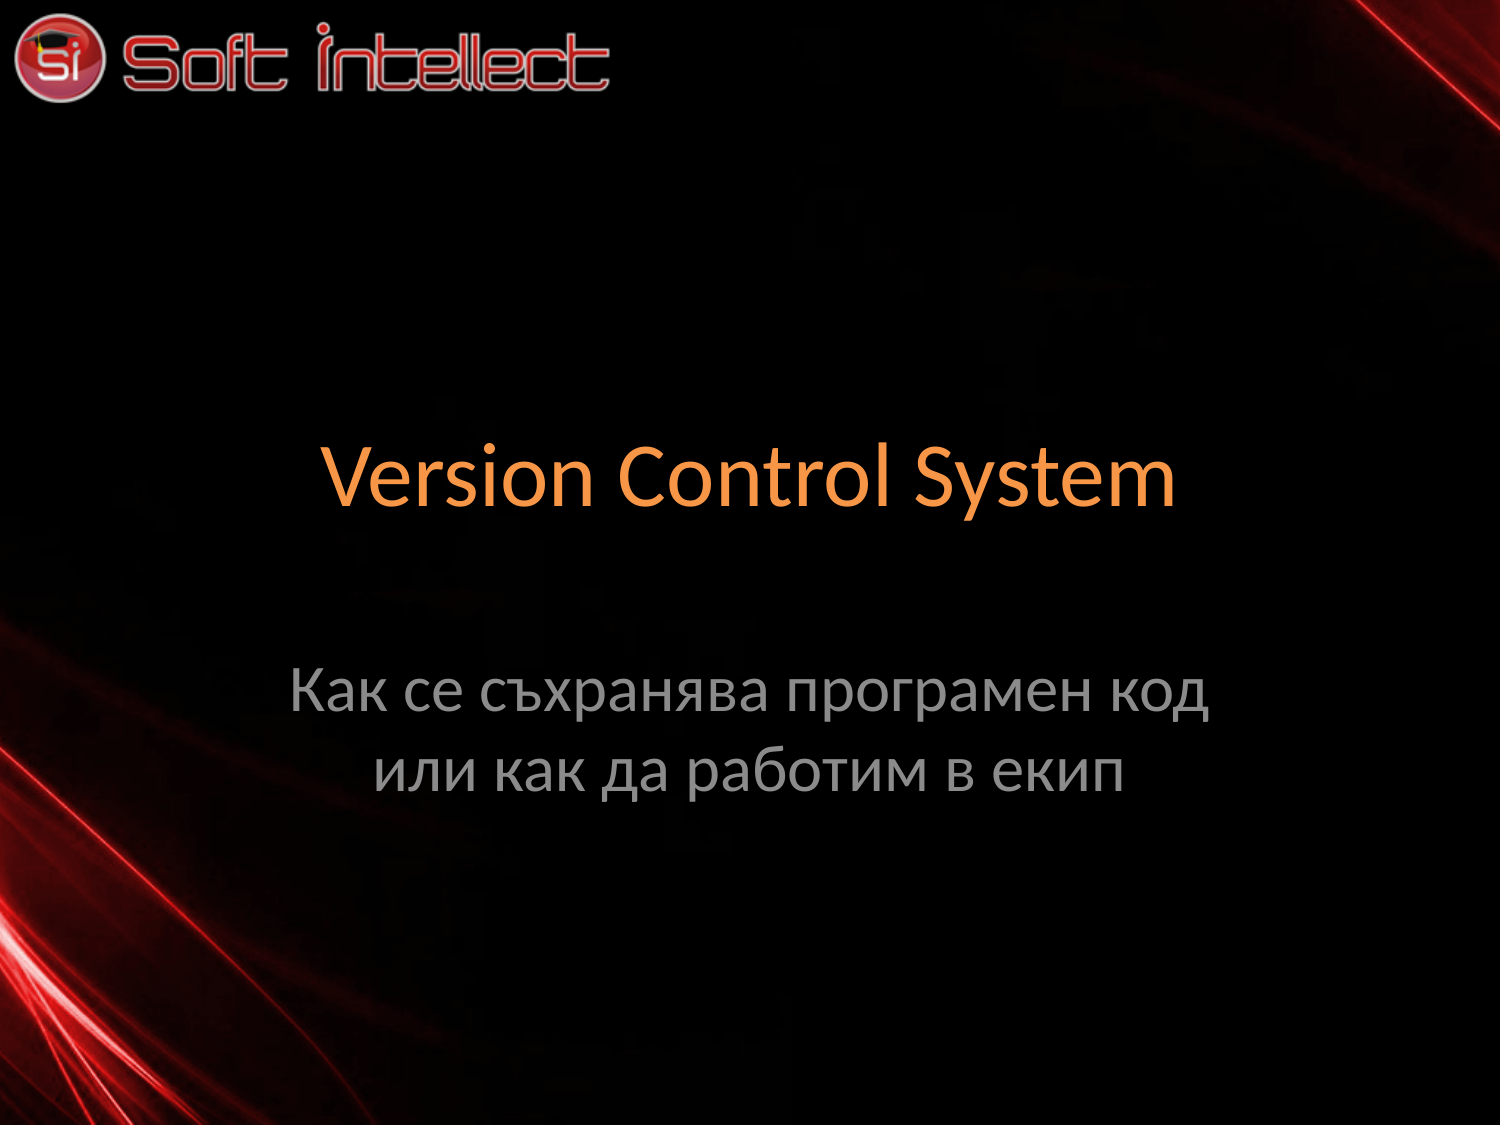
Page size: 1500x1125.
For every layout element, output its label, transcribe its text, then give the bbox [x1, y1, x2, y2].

picture [0, 0, 1500, 1125]
text_box Как се съхранява програмен код или как да работим в екип [224, 637, 1275, 925]
text_box Version Control System [112, 349, 1388, 591]
